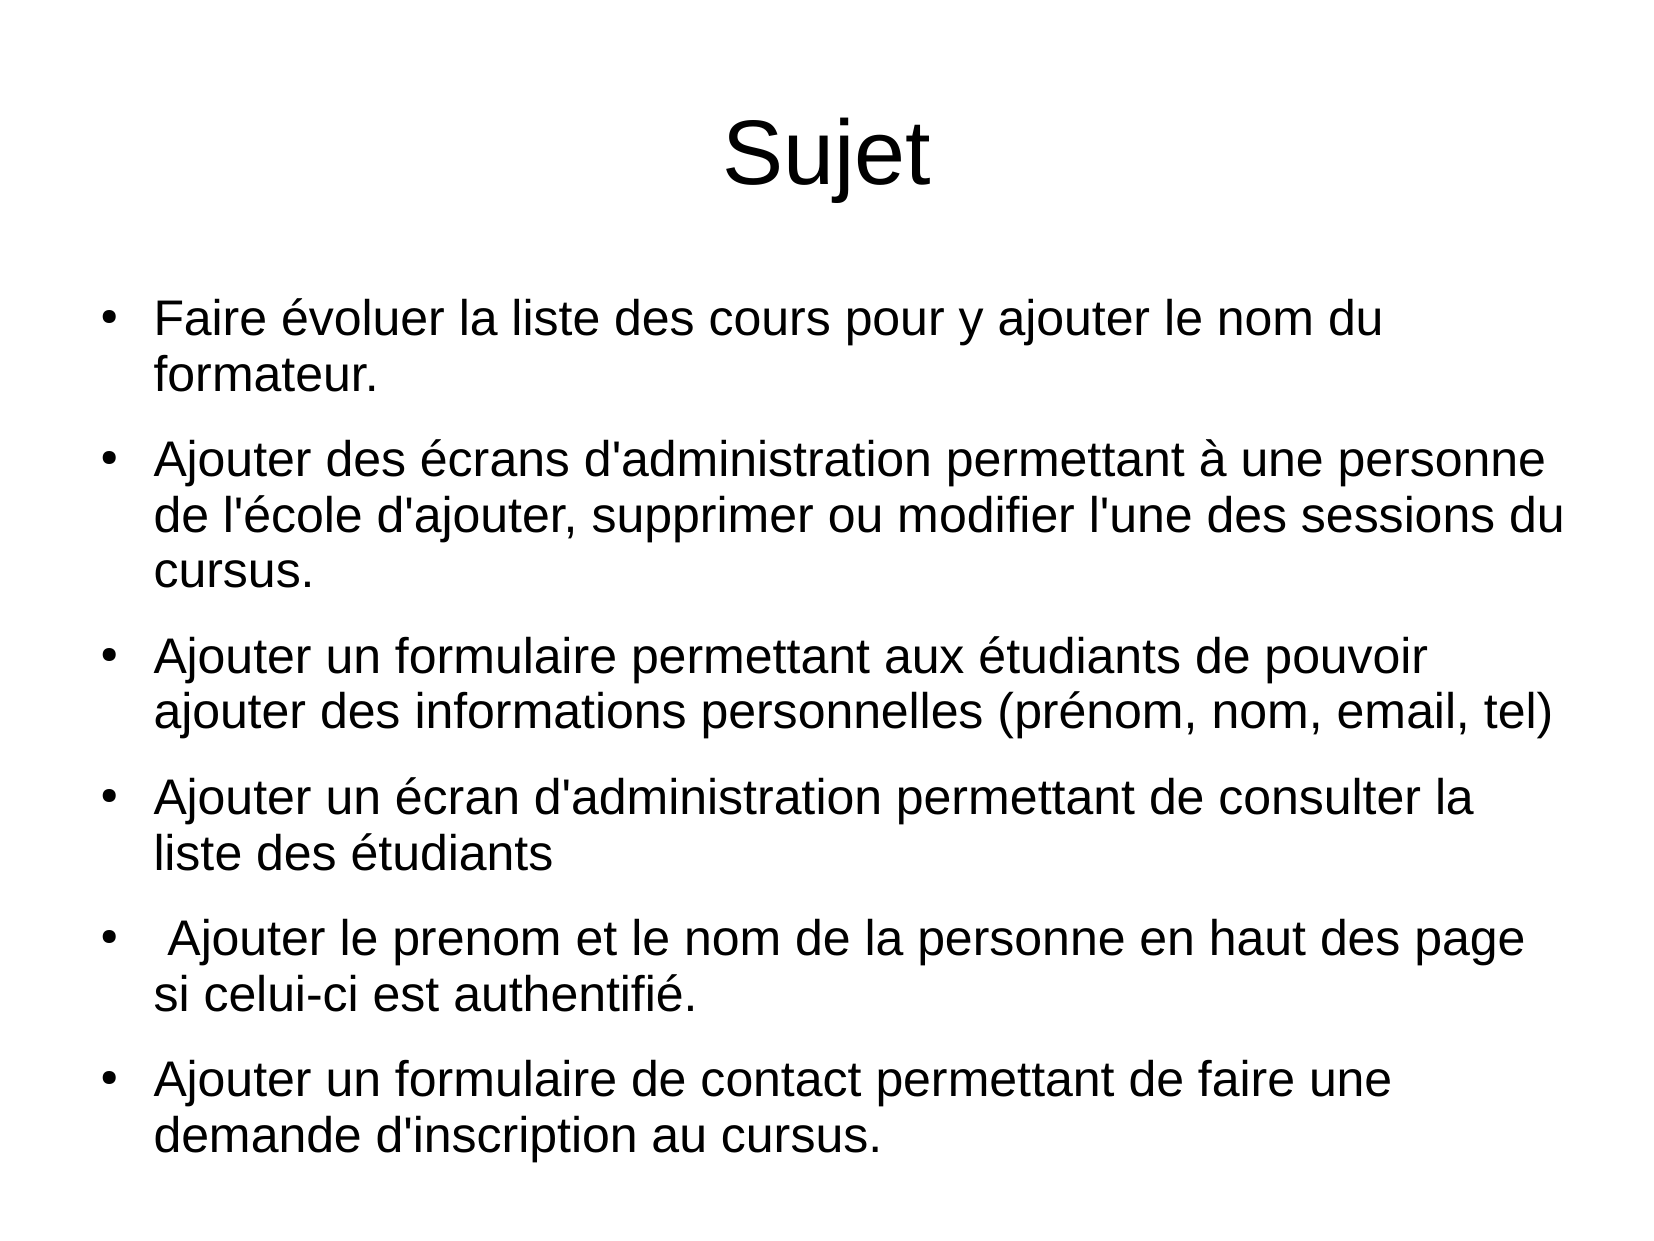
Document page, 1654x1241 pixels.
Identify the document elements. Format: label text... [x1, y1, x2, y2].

title Sujet [82, 49, 1571, 257]
list Faire évoluer la liste des cours pour y ajouter le nom du formateur. Ajouter des écrans d'administration permettant à une personne de l'école d'ajouter, supprimer ou modifier l'une des sessions du cursus. Ajouter un formulaire permettant aux étudiants de pouvoir ajouter des informations personnelles (prénom, nom, email, tel) Ajouter un écran d'administration permettant de consulter la liste des étudiants Ajouter le prenom et le nom de la personne en haut des page si celui-ci est authentifié. Ajouter un formulaire de contact permettant de faire une demande d'inscription au cursus. [82, 290, 1571, 1163]
